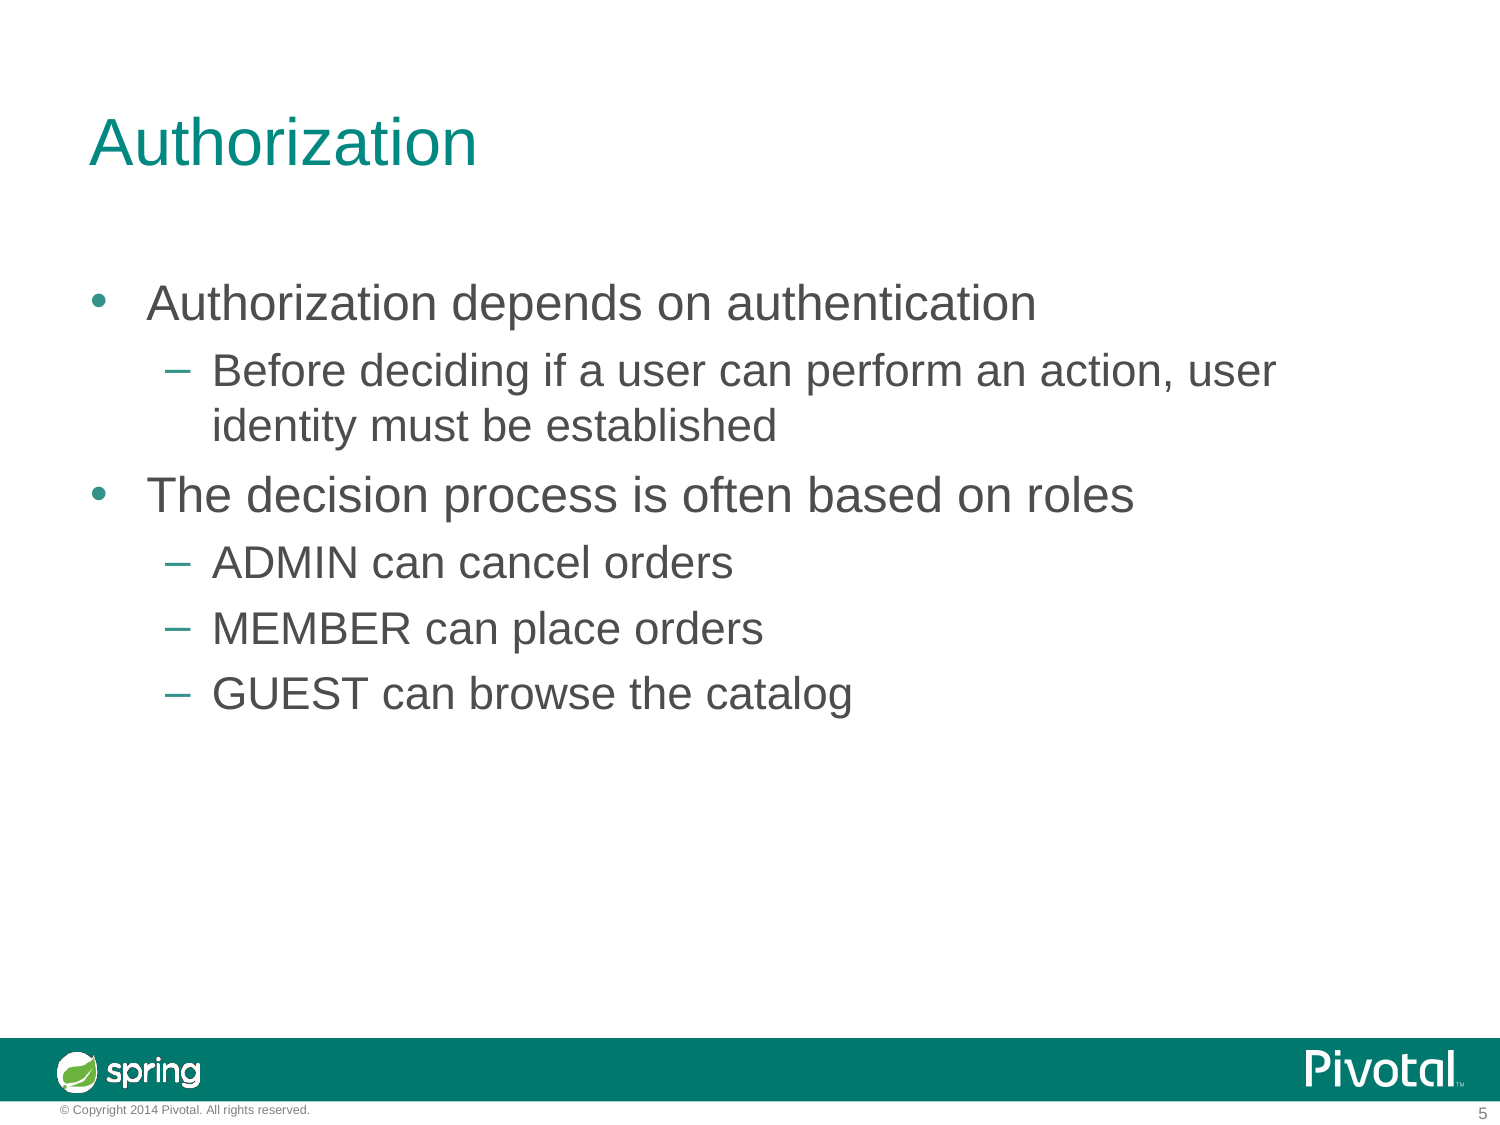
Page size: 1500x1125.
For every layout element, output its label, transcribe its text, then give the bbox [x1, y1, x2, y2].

title Authorization [75, 44, 1426, 233]
picture [1306, 1050, 1464, 1087]
list Authorization depends on authentication Before deciding if a user can perform an action, user identity must be established The decision process is often based on roles ADMIN can cancel orders MEMBER can place orders GUEST can browse the catalog [75, 262, 1426, 1005]
picture [32, 1041, 210, 1103]
